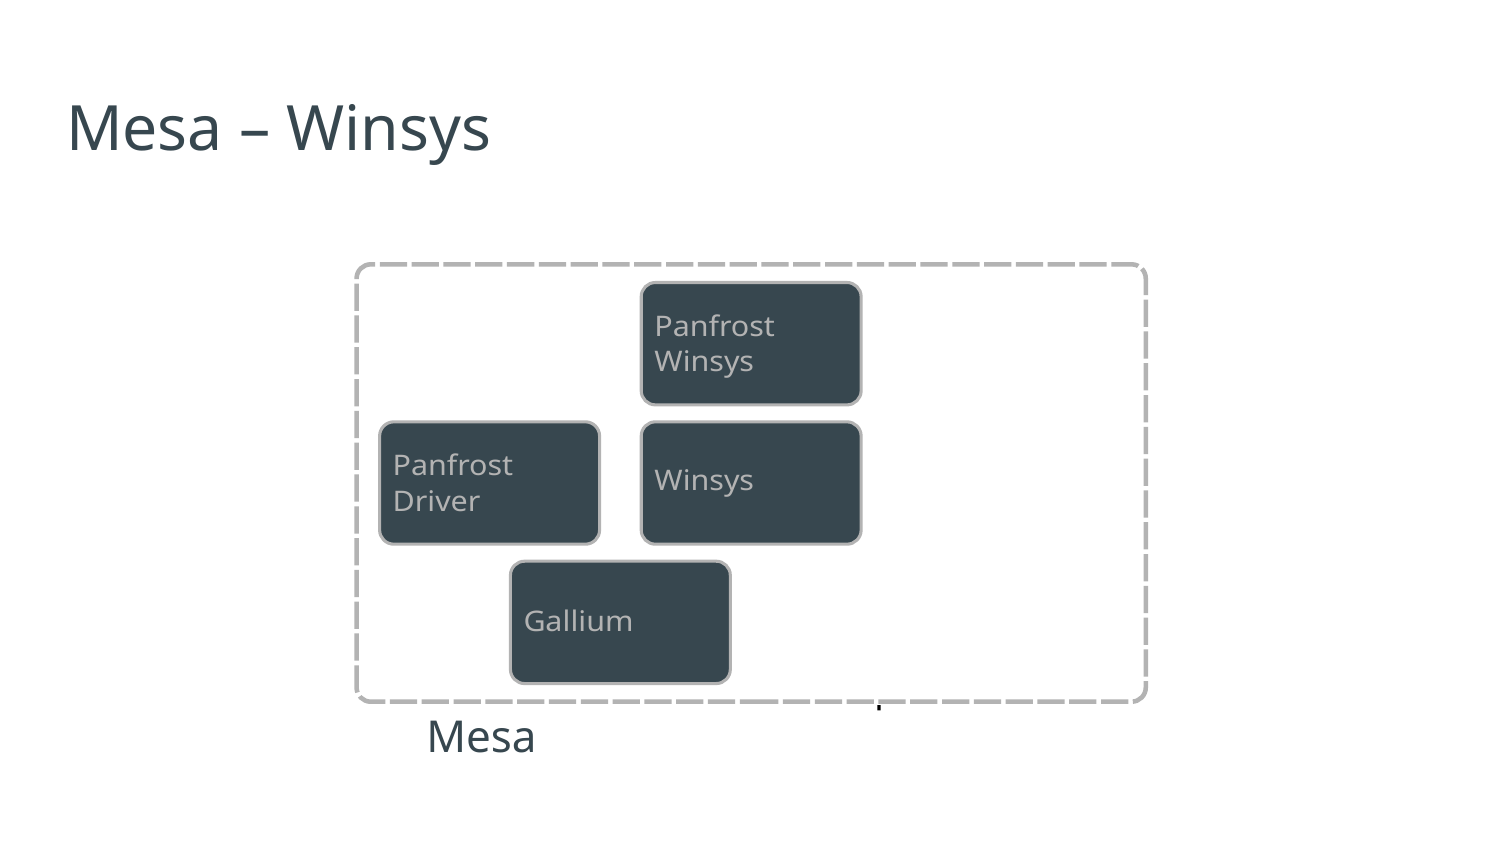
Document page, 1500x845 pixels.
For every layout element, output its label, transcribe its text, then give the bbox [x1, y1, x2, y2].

picture [0, 199, 1500, 800]
title Mesa – Winsys [51, 72, 1449, 167]
